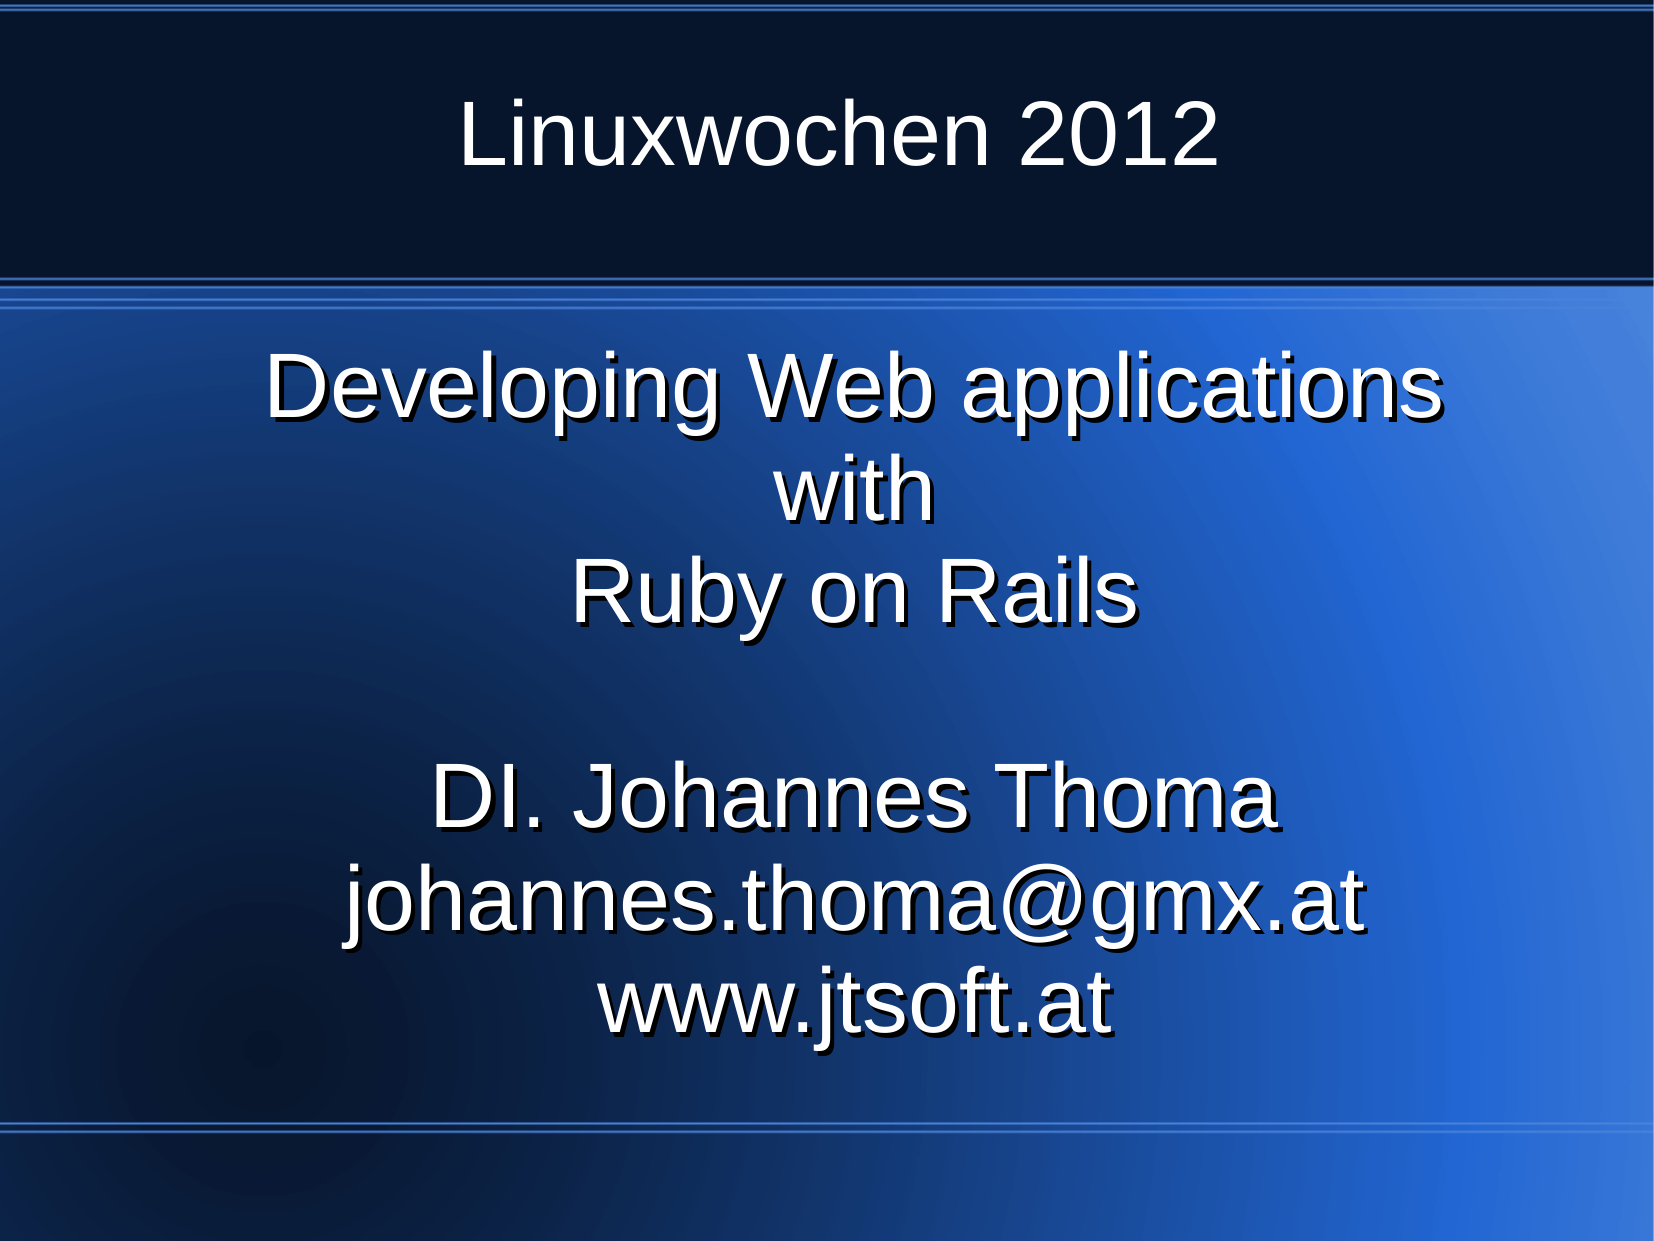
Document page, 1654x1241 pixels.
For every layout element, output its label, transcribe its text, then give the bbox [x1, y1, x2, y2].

picture [0, 0, 1654, 1241]
text_box Developing Web applications with Ruby on Rails DI. Johannes Thoma johannes.thoma@gmx.at www.jtsoft.at [249, 327, 1463, 1163]
text_box Linuxwochen 2012 [442, 75, 1238, 230]
